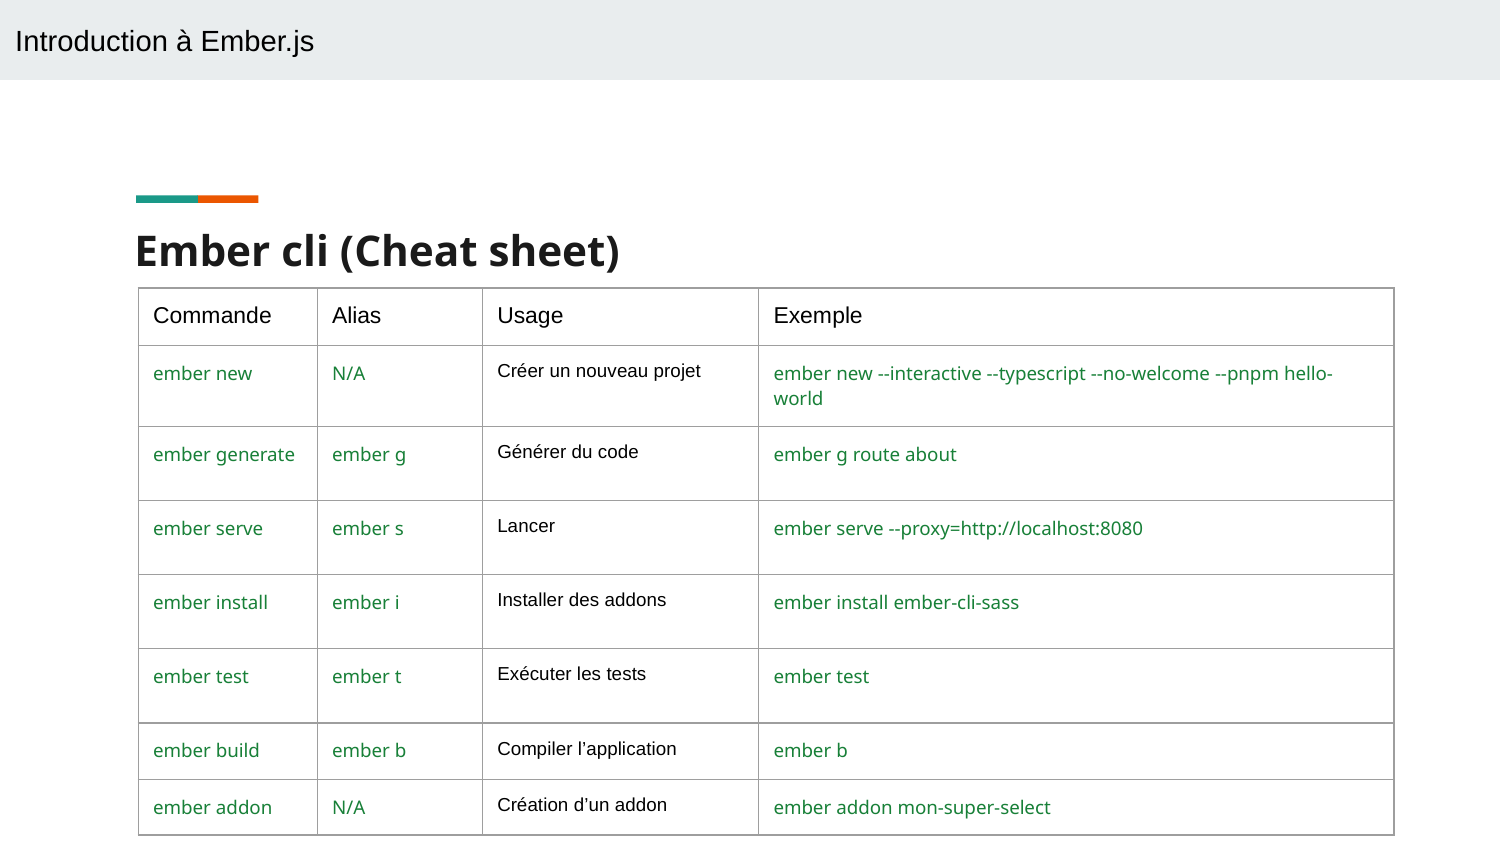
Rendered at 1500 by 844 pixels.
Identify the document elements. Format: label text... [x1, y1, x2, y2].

table_cell ember new --interactive --typescript --no-welcome --pnpm hello-world [759, 346, 1393, 426]
table_header Usage [483, 289, 758, 345]
table_cell N/A [318, 780, 482, 834]
table_cell ember t [318, 649, 482, 722]
table_cell ember s [318, 501, 482, 574]
table_header Commande [139, 289, 317, 345]
table_cell Exécuter les tests [483, 649, 758, 722]
table_cell ember install ember-cli-sass [759, 575, 1393, 648]
table_cell ember build [139, 724, 317, 779]
table_cell ember generate [139, 427, 317, 500]
table_cell ember serve --proxy=http://localhost:8080 [759, 501, 1393, 574]
table_cell ember i [318, 575, 482, 648]
table_cell Générer du code [483, 427, 758, 500]
table_cell Installer des addons [483, 575, 758, 648]
table_cell ember g [318, 427, 482, 500]
table_cell ember b [318, 724, 482, 779]
table_cell Lancer [483, 501, 758, 574]
table_cell Création d’un addon [483, 780, 758, 834]
table_cell ember addon [139, 780, 317, 834]
table_cell ember test [139, 649, 317, 722]
table_header Alias [318, 289, 482, 345]
table_cell ember g route about [759, 427, 1393, 500]
table_cell ember b [759, 724, 1393, 779]
table_cell ember serve [139, 501, 317, 574]
table_cell Créer un nouveau projet [483, 346, 758, 426]
table_cell ember install [139, 575, 317, 648]
table_cell Compiler l’application [483, 724, 758, 779]
table_cell ember new [139, 346, 317, 426]
title Ember cli (Cheat sheet) [119, 206, 1381, 295]
table_cell ember addon mon-super-select [759, 780, 1393, 834]
table_cell ember test [759, 649, 1393, 722]
table_header Exemple [759, 289, 1393, 345]
table_cell N/A [318, 346, 482, 426]
